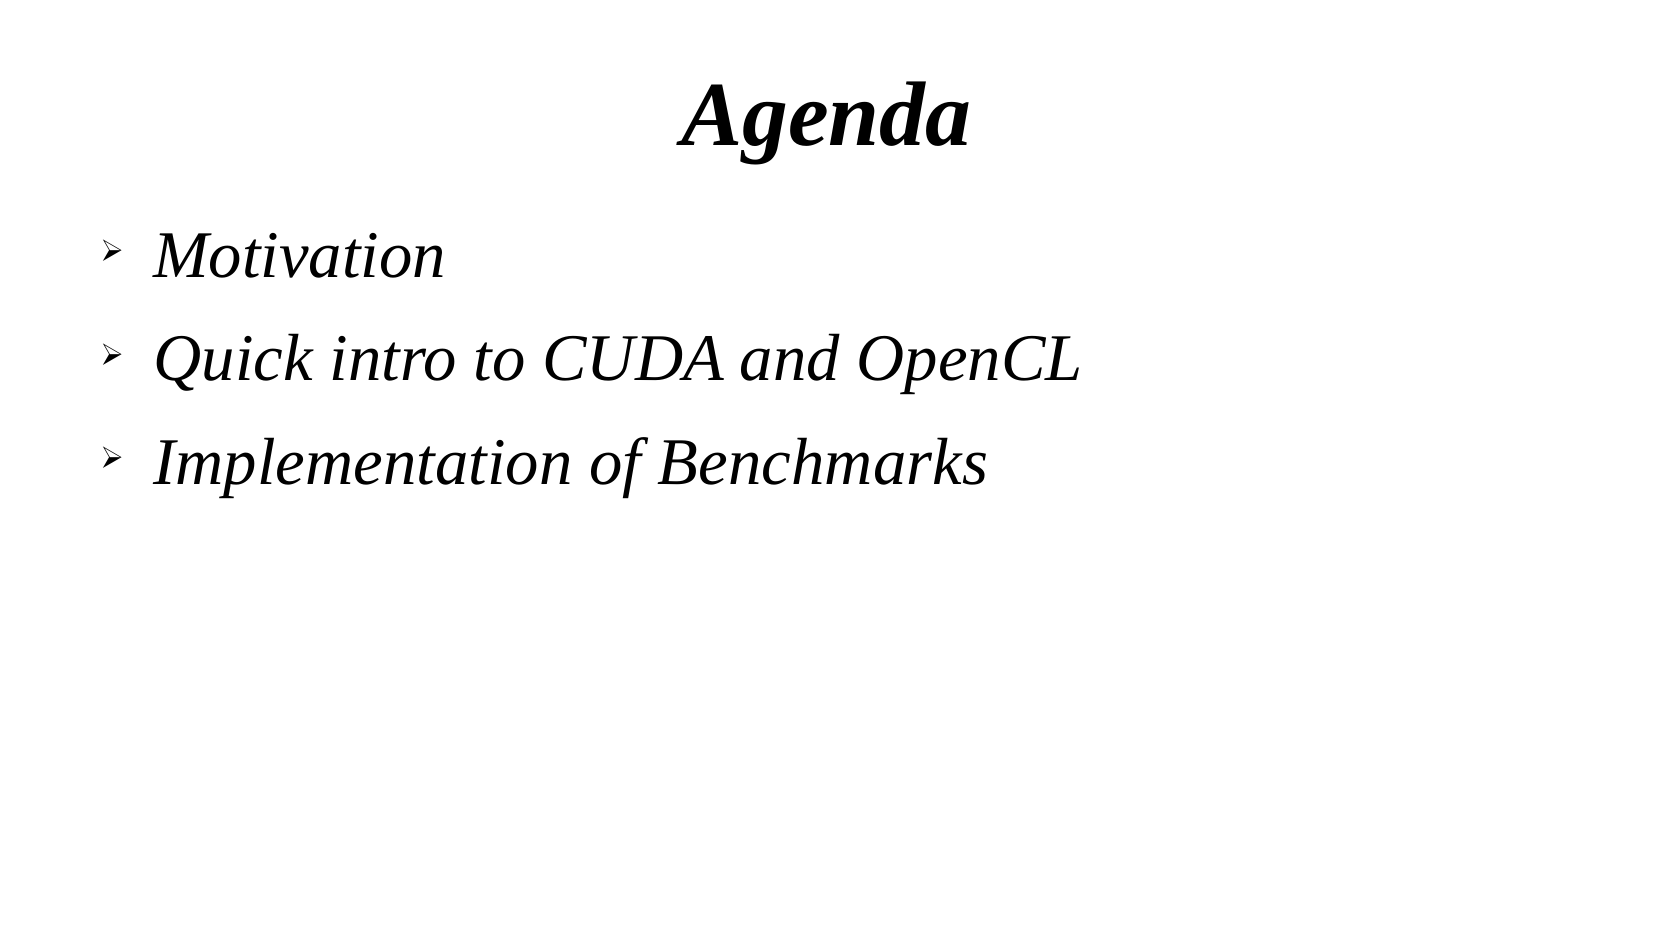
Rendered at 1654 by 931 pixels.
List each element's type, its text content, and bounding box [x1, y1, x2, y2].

title Agenda [82, 37, 1571, 193]
list Motivation Quick intro to CUDA and OpenCL Implementation of Benchmarks [82, 217, 1571, 758]
